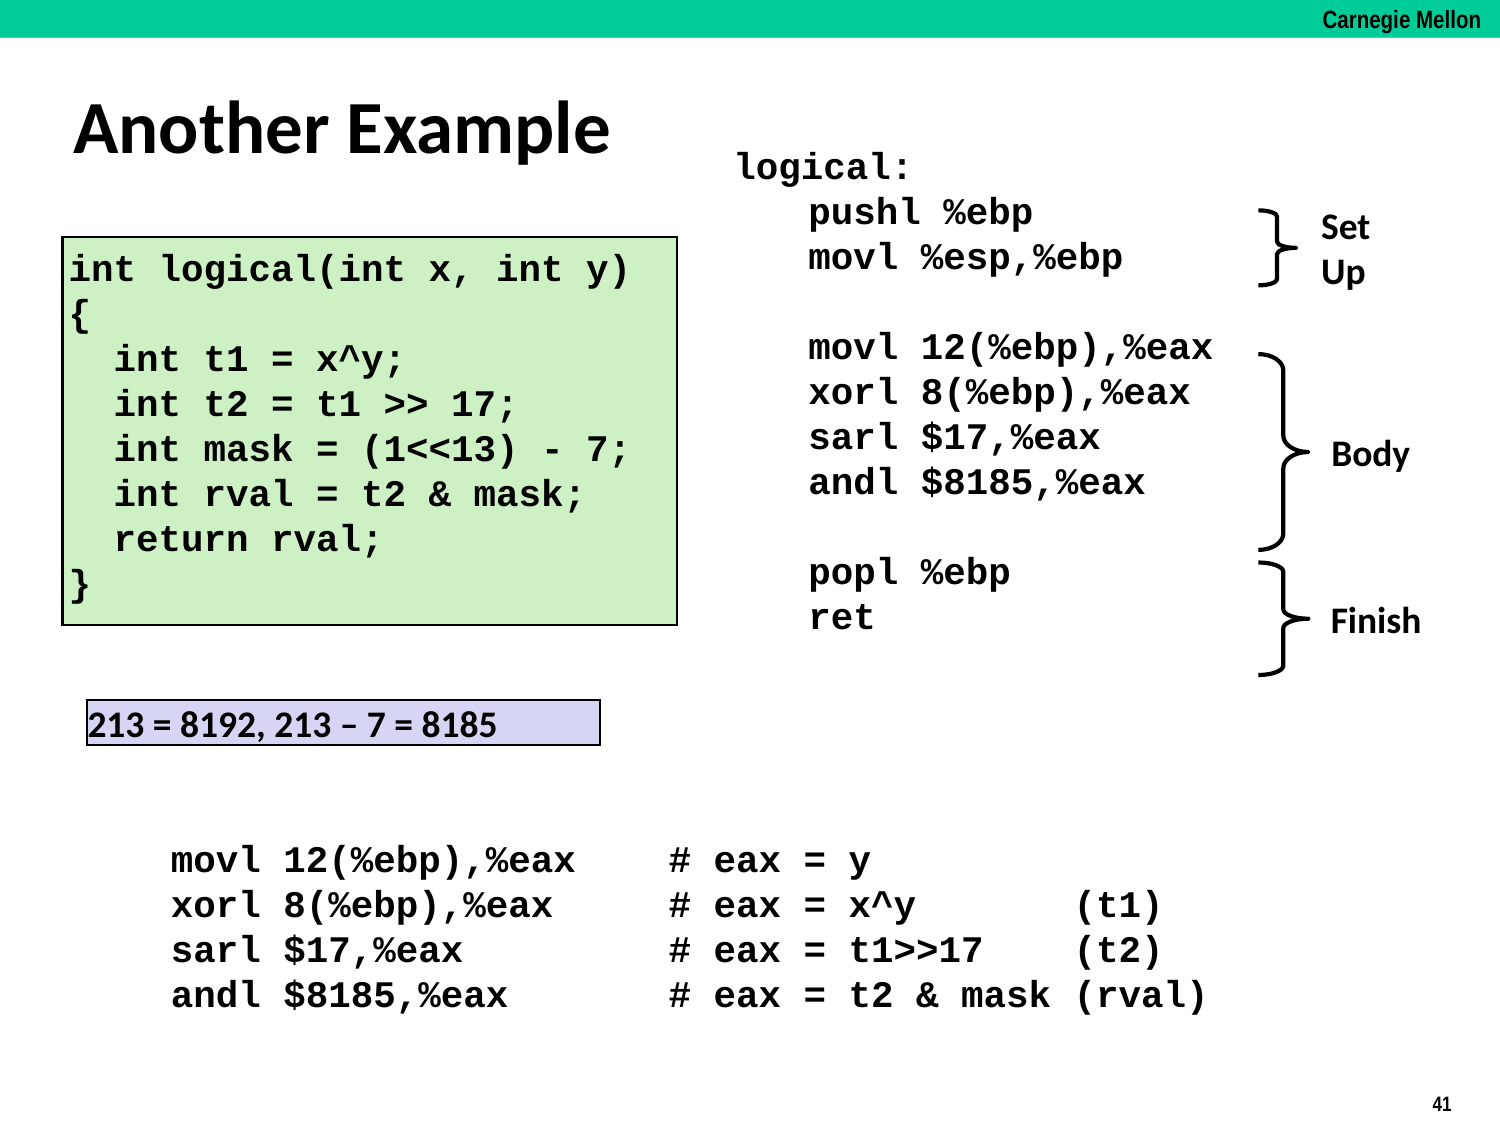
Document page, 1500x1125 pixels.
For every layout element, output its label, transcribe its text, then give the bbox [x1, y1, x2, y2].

text_box 213 = 8192, 213 – 7 = 8185 [87, 699, 600, 745]
text_box Body [1324, 422, 1417, 481]
text_box logical: pushl %ebp movl %esp,%ebp movl 12(%ebp),%eax xorl 8(%ebp),%eax sarl $17,%eax andl $8185,%eax popl %ebp ret [727, 135, 1405, 769]
text_box Set Up [1314, 195, 1377, 299]
text_box int logical(int x, int y) { int t1 = x^y; int t2 = t1 >> 17; int mask = (1<<13) - 7; int rval = t2 & mask; return rval; } [62, 237, 678, 625]
title Another Example [58, 71, 1304, 197]
text_box Carnegie Mellon [1322, 3, 1500, 33]
text_box movl 12(%ebp),%eax # eax = y xorl 8(%ebp),%eax # eax = x^y (t1) sarl $17,%eax # eax = t1>>17 (t2) andl $8185,%eax # eax = t2 & mask (rval) [145, 829, 1300, 1046]
text_box Finish [1324, 589, 1429, 648]
